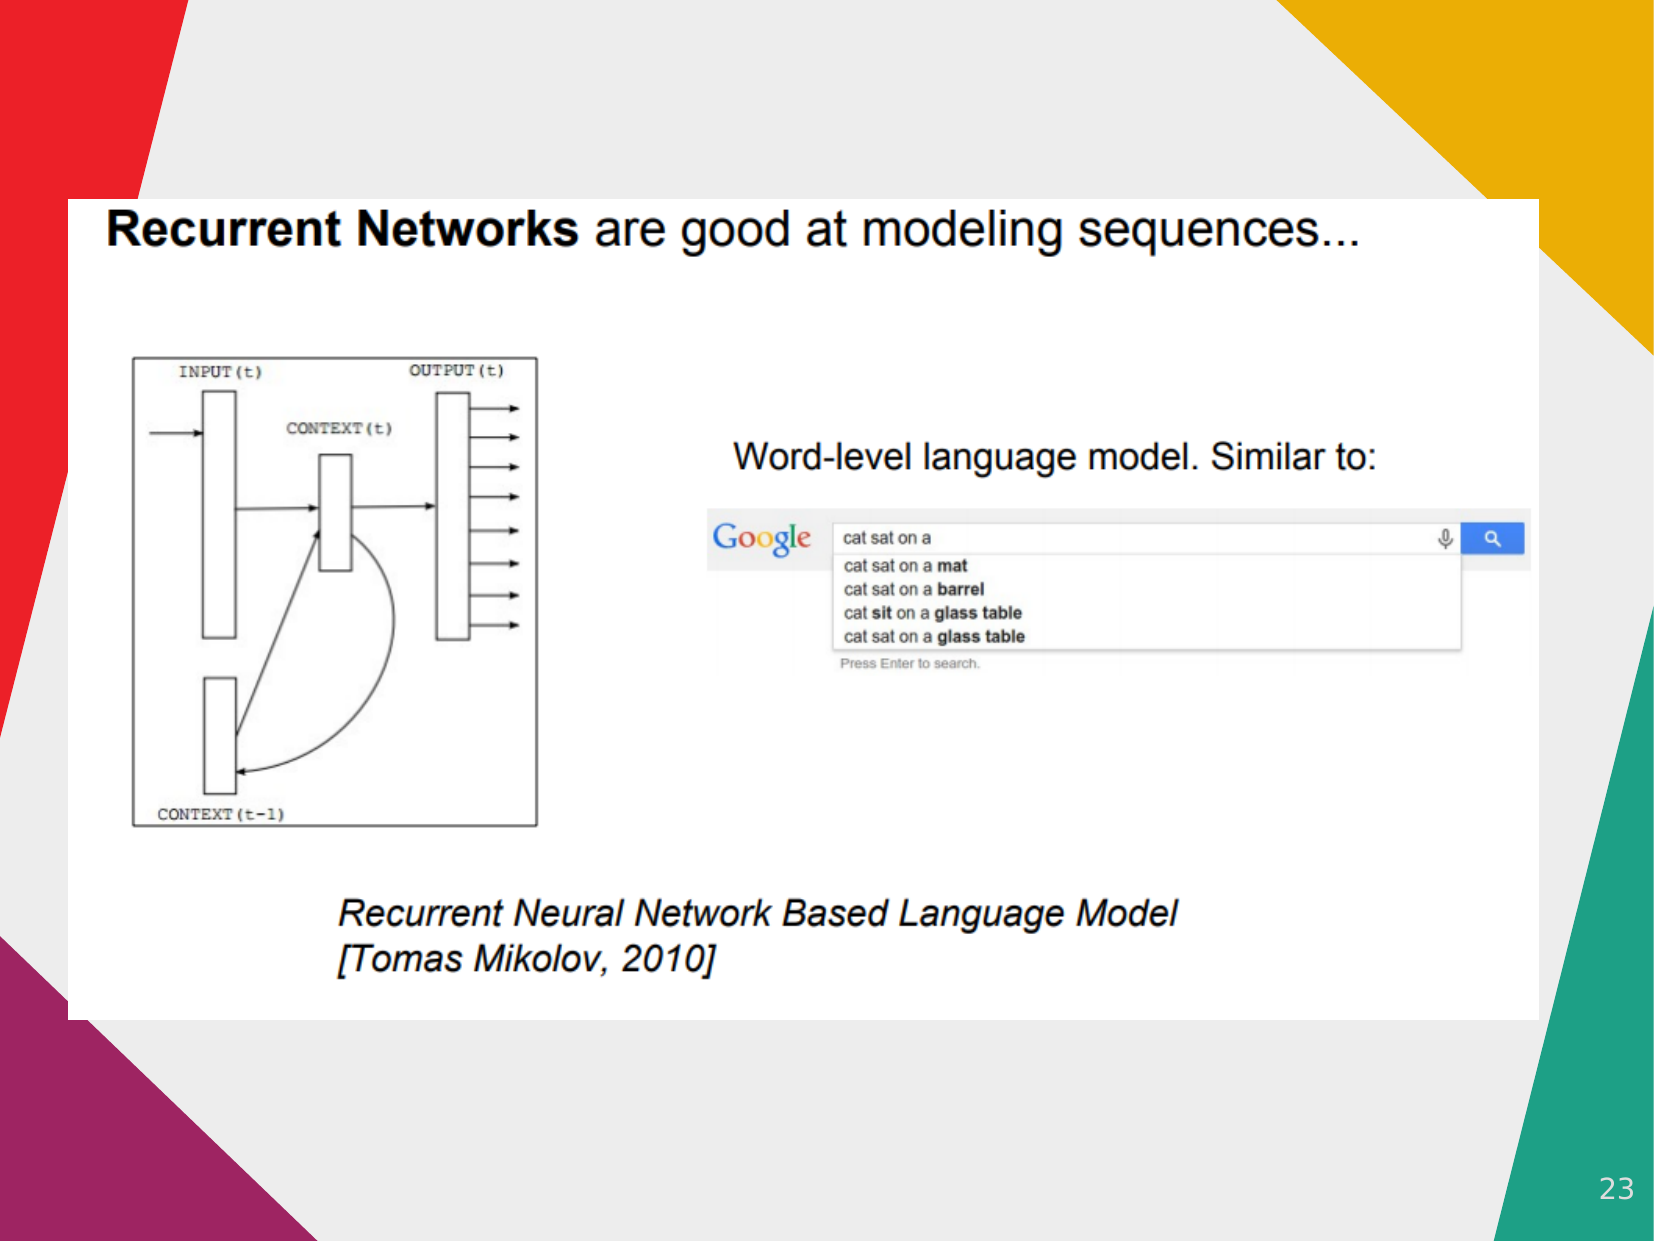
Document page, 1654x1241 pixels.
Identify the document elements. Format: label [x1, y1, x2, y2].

picture [68, 199, 1539, 1021]
